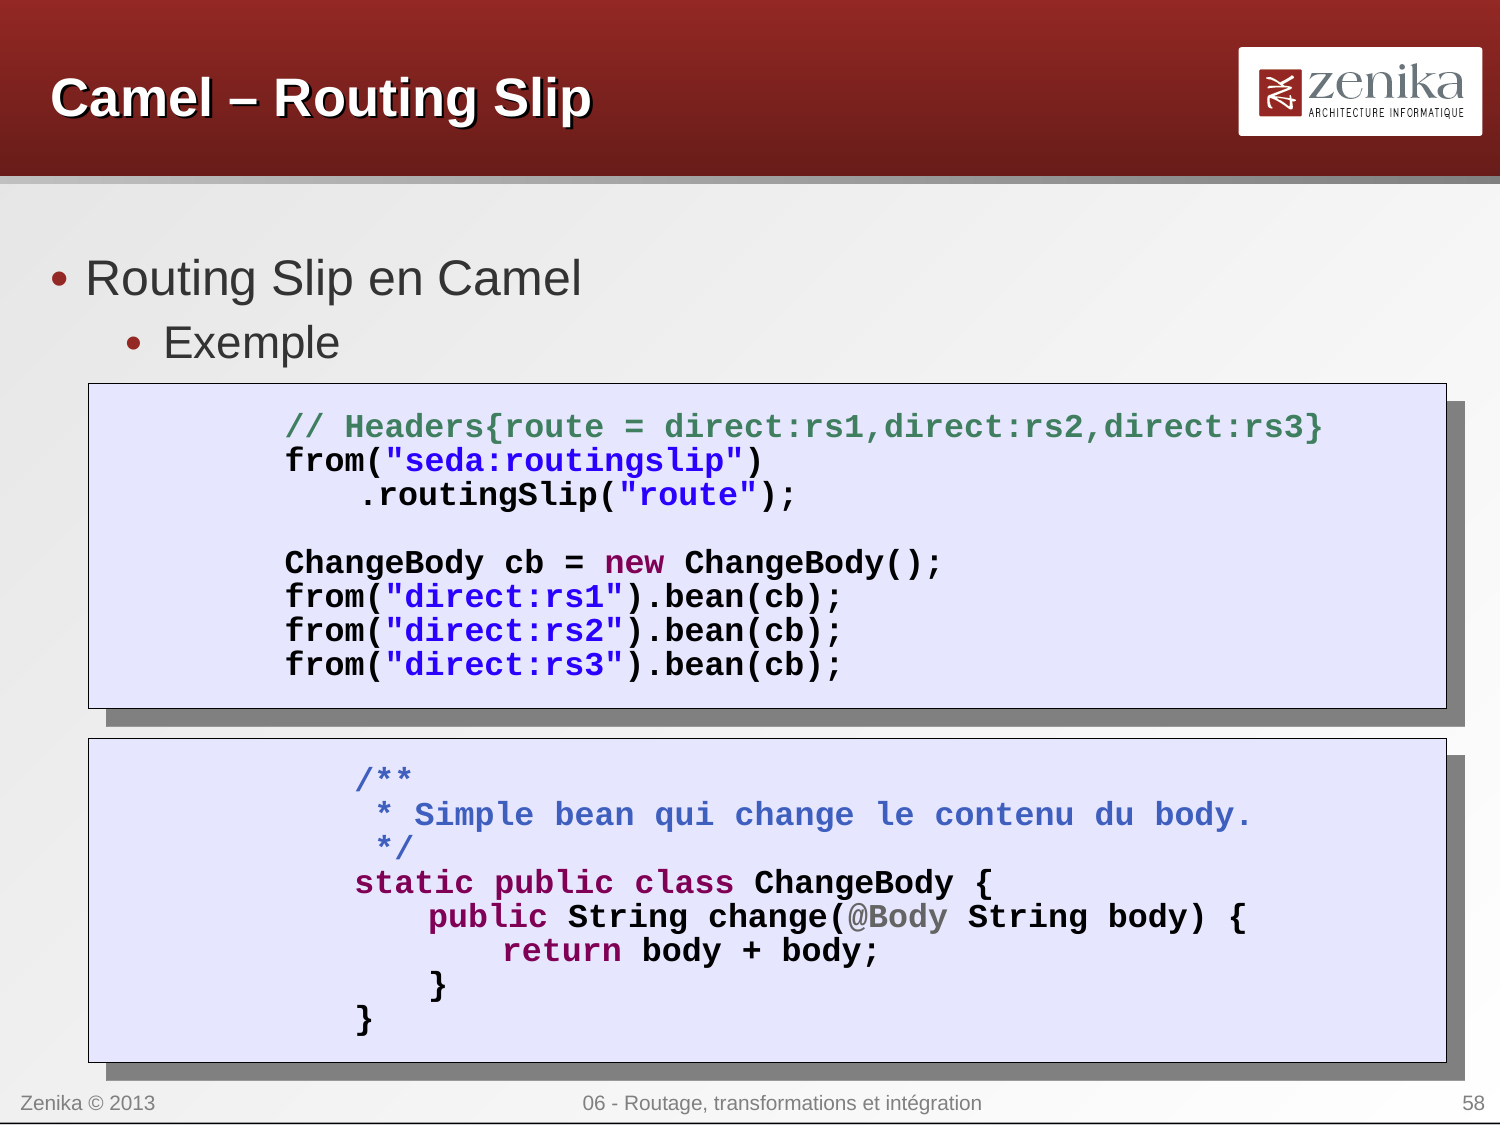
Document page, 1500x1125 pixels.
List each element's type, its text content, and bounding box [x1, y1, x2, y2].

text_box // Headers{route = direct:rs1,direct:rs2,direct:rs3} from("seda:routingslip") .routingSlip("route"); ChangeBody cb = new ChangeBody(); from("direct:rs1").bean(cb); from("direct:rs2").bean(cb); from("direct:rs3").bean(cb); [88, 383, 1447, 709]
picture [1257, 58, 1464, 125]
title Camel – Routing Slip [50, 22, 1206, 172]
list Routing Slip en Camel Exemple [50, 250, 1477, 1064]
text_box /** * Simple bean qui change le contenu du body. */ static public class ChangeBody { public String change(@Body String body) { return body + body; } } [88, 738, 1447, 1063]
